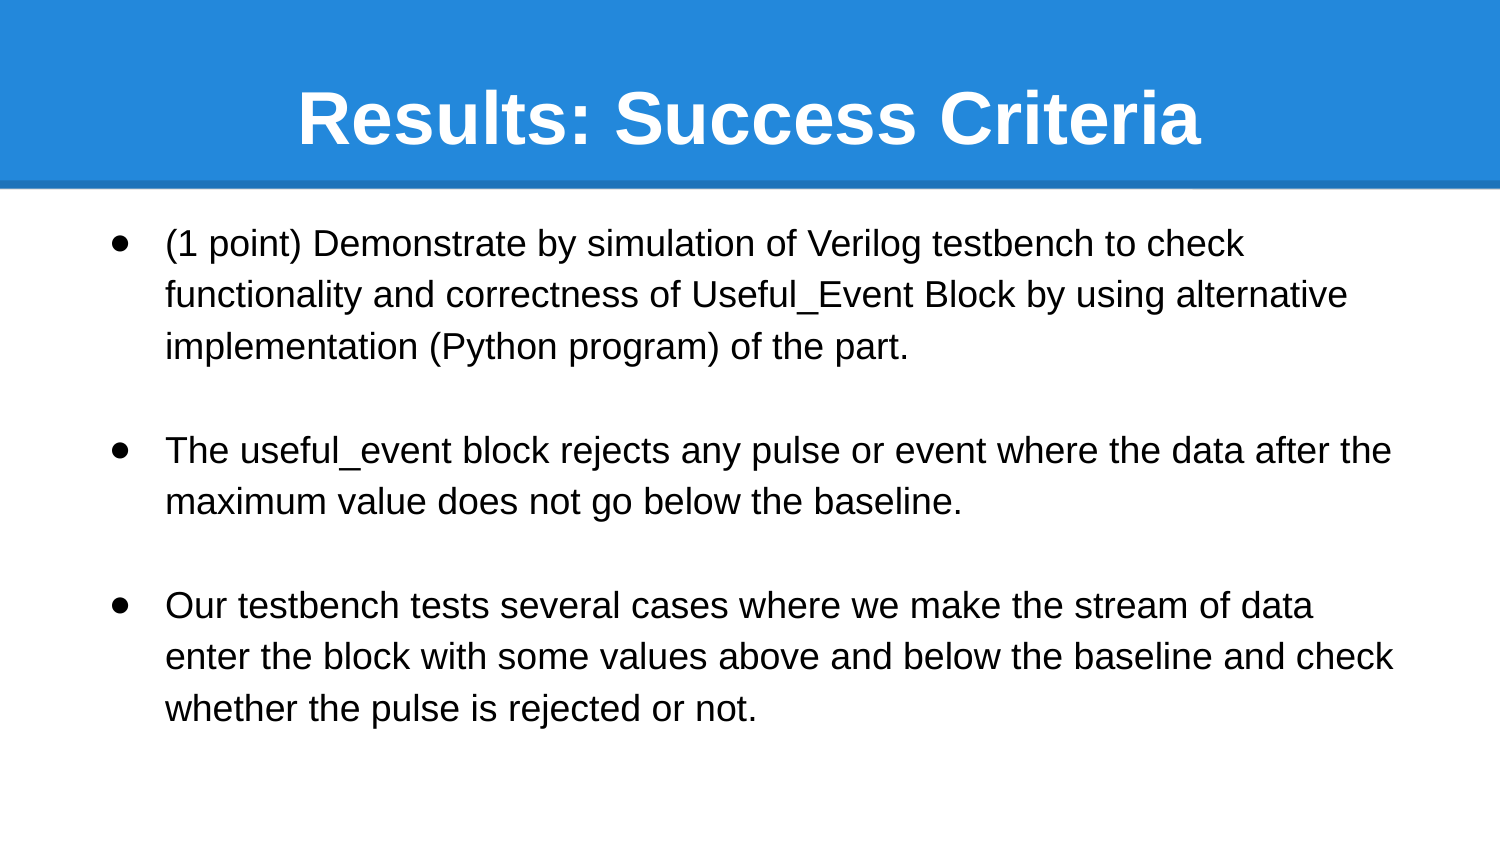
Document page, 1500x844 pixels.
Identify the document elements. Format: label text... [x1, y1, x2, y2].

title Results: Success Criteria [75, 33, 1425, 175]
list (1 point) Demonstrate by simulation of Verilog testbench to check functionality and correctness of Useful_Event Block by using alternative implementation (Python program) of the part. The useful_event block rejects any pulse or event where the data after the maximum value does not go below the baseline. Our testbench tests several cases where we make the stream of data enter the block with some values above and below the baseline and check whether the pulse is rejected or not. [75, 196, 1425, 808]
